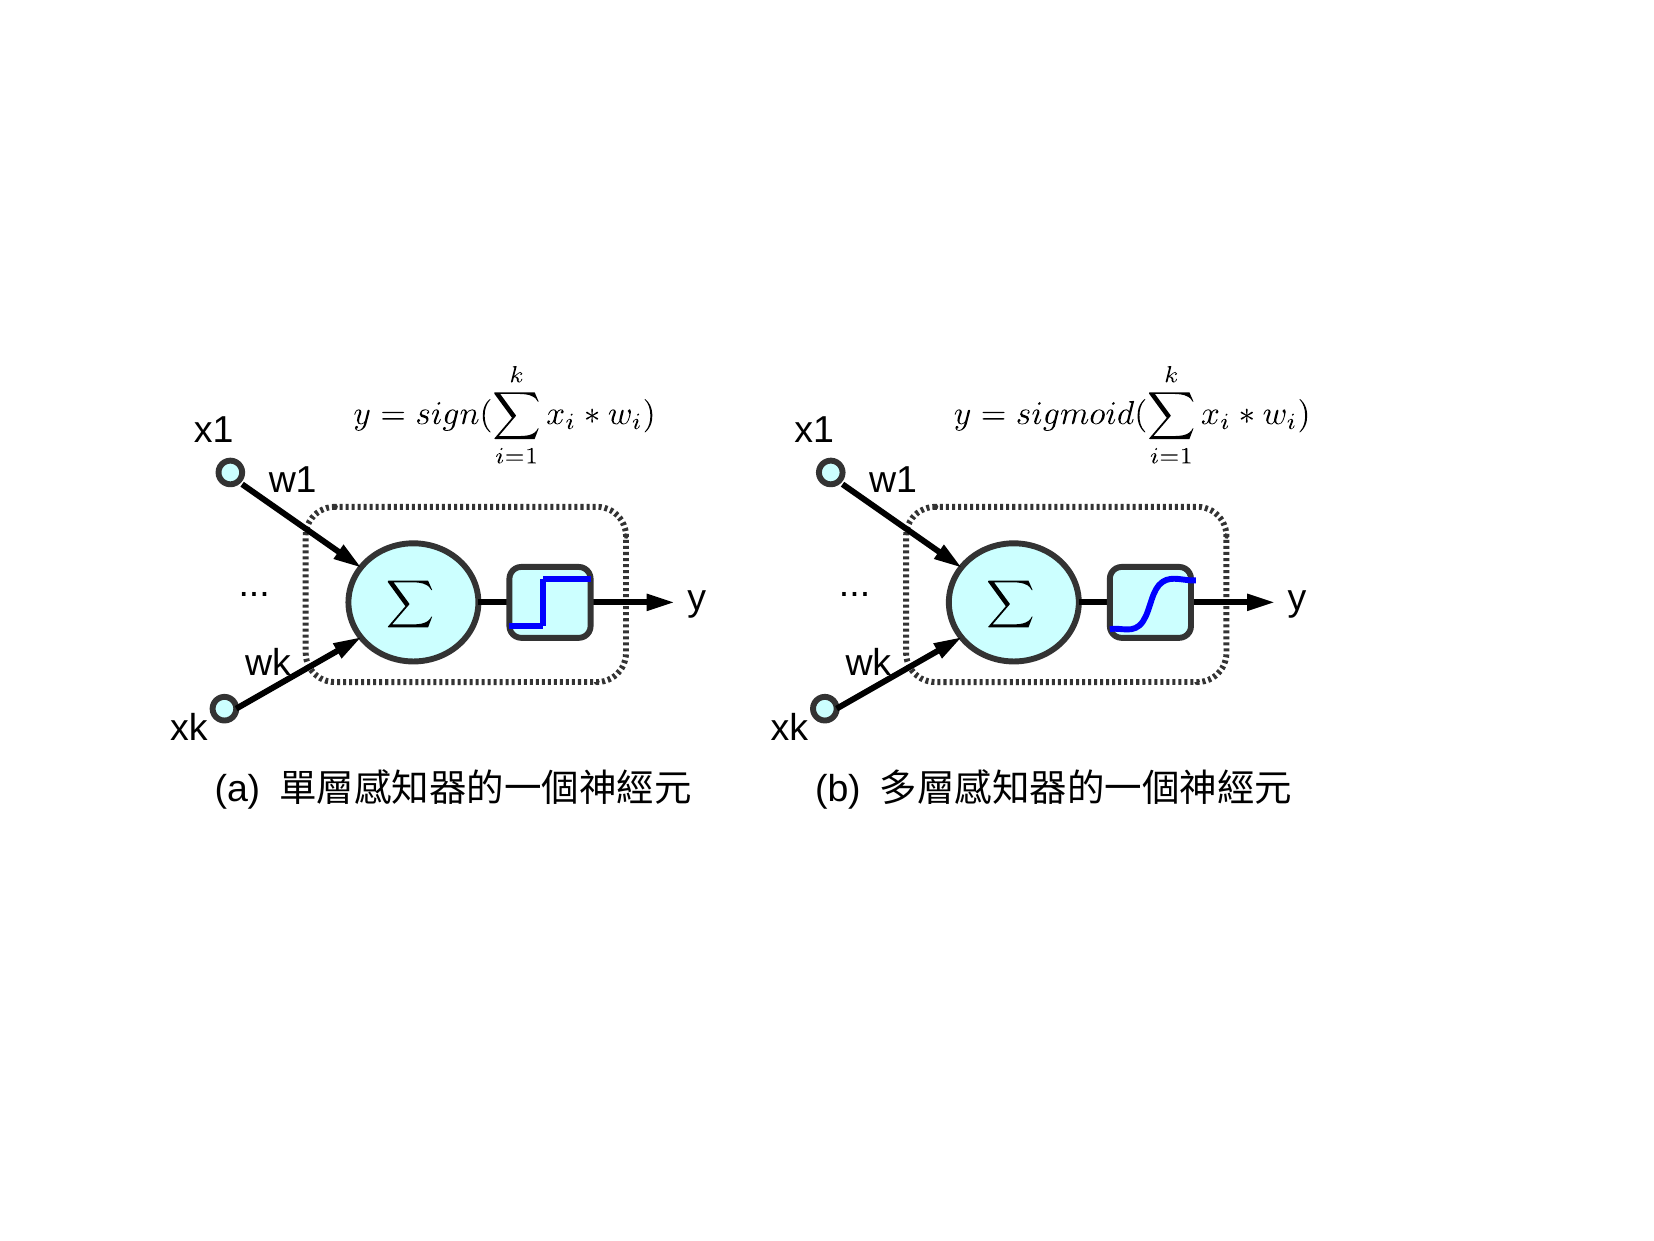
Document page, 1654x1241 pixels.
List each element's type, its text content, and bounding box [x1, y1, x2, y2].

text_box xk [755, 698, 823, 766]
picture [387, 580, 433, 628]
text_box (a) 單層感知器的一個神經元 [199, 750, 707, 813]
text_box w1 [854, 451, 932, 508]
text_box y [672, 569, 721, 626]
text_box [819, 696, 837, 721]
text_box ... [824, 555, 886, 612]
text_box [818, 460, 843, 485]
text_box [906, 506, 1227, 683]
text_box x1 [779, 401, 849, 459]
text_box [219, 696, 236, 721]
picture [988, 580, 1033, 628]
text_box wk [830, 634, 906, 691]
text_box w1 [254, 451, 331, 508]
text_box y [1272, 569, 1321, 626]
text_box x1 [179, 401, 249, 459]
picture [354, 366, 653, 464]
text_box (b) 多層感知器的一個神經元 [800, 750, 1307, 813]
picture [954, 366, 1308, 464]
text_box ... [223, 555, 285, 612]
text_box xk [155, 698, 223, 766]
text_box [305, 506, 627, 683]
text_box [218, 460, 243, 485]
text_box wk [230, 634, 306, 691]
